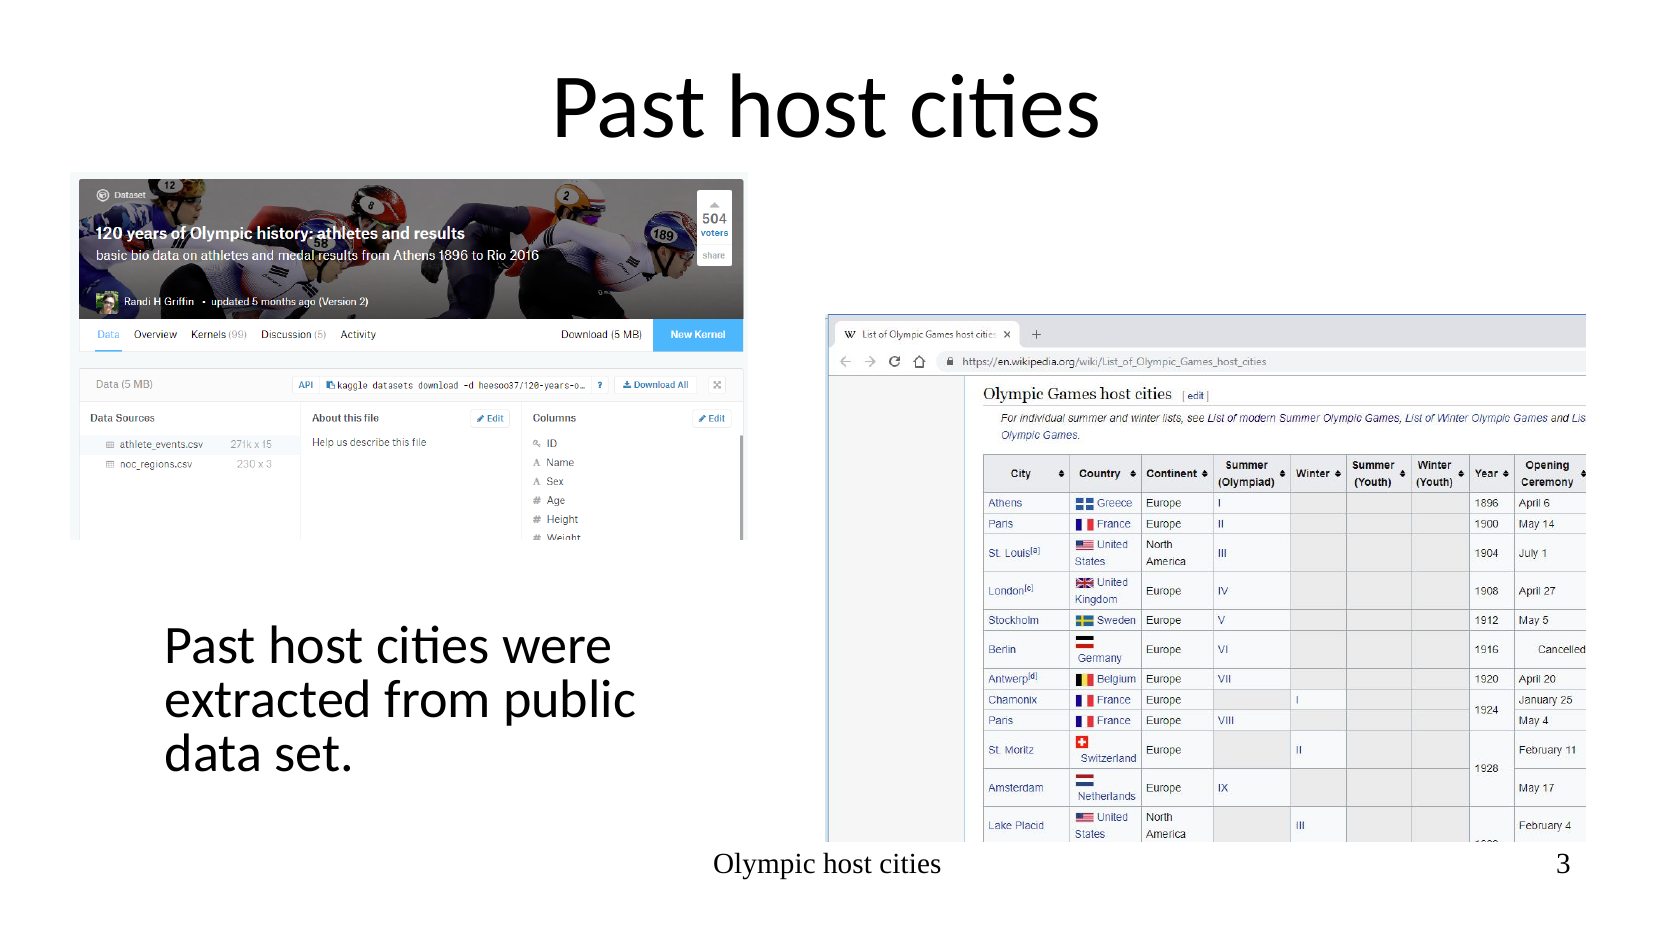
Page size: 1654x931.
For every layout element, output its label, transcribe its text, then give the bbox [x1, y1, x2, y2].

title Past host cities [82, 37, 1571, 193]
picture [70, 172, 748, 541]
text_box Past host cities were extracted from public data set. [150, 615, 691, 793]
picture [825, 314, 1586, 842]
